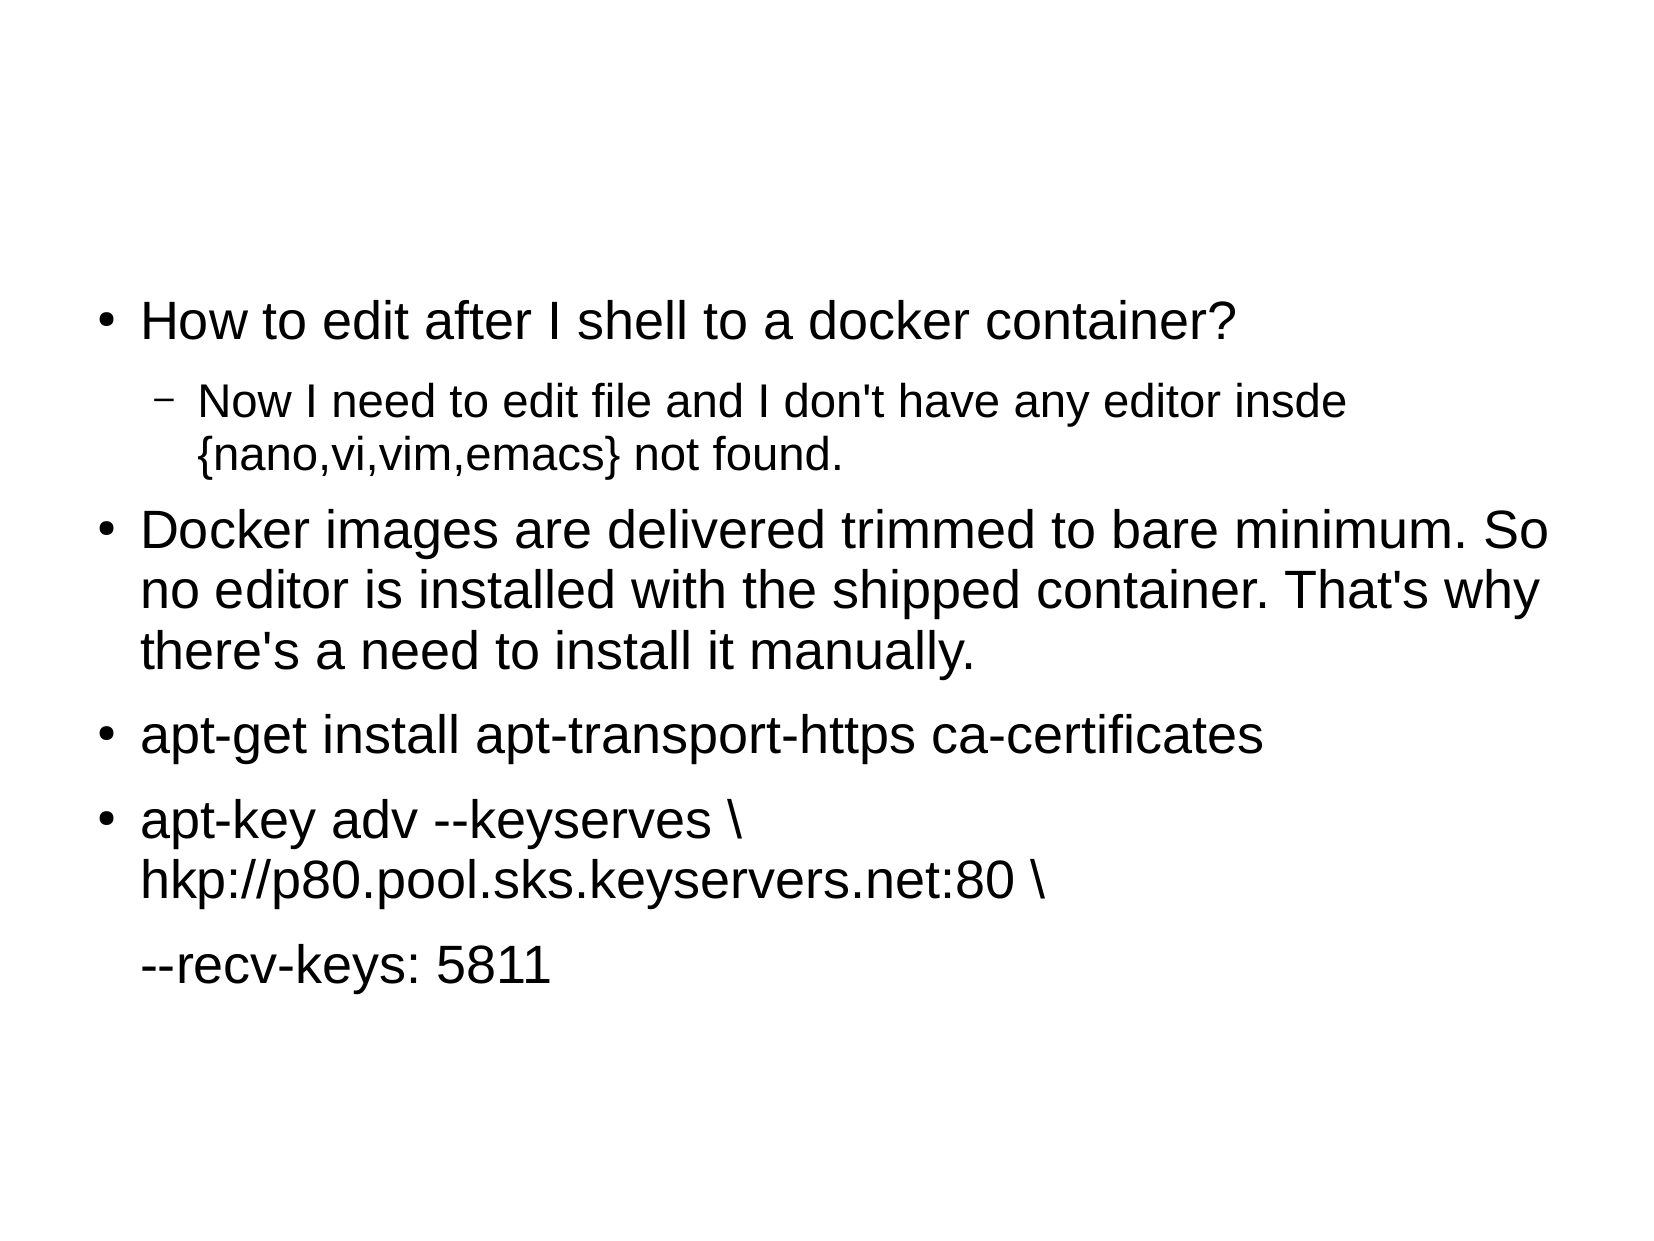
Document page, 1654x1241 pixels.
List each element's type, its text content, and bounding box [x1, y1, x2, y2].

list How to edit after I shell to a docker container? Now I need to edit file and I don't have any editor insde {nano,vi,vim,emacs} not found. Docker images are delivered trimmed to bare minimum. So no editor is installed with the shipped container. That's why there's a need to install it manually. apt-get install apt-transport-https ca-certificates apt-key adv --keyserves \ hkp://p80.pool.sks.keyservers.net:80 \ --recv-keys: 5811 [82, 290, 1571, 1010]
